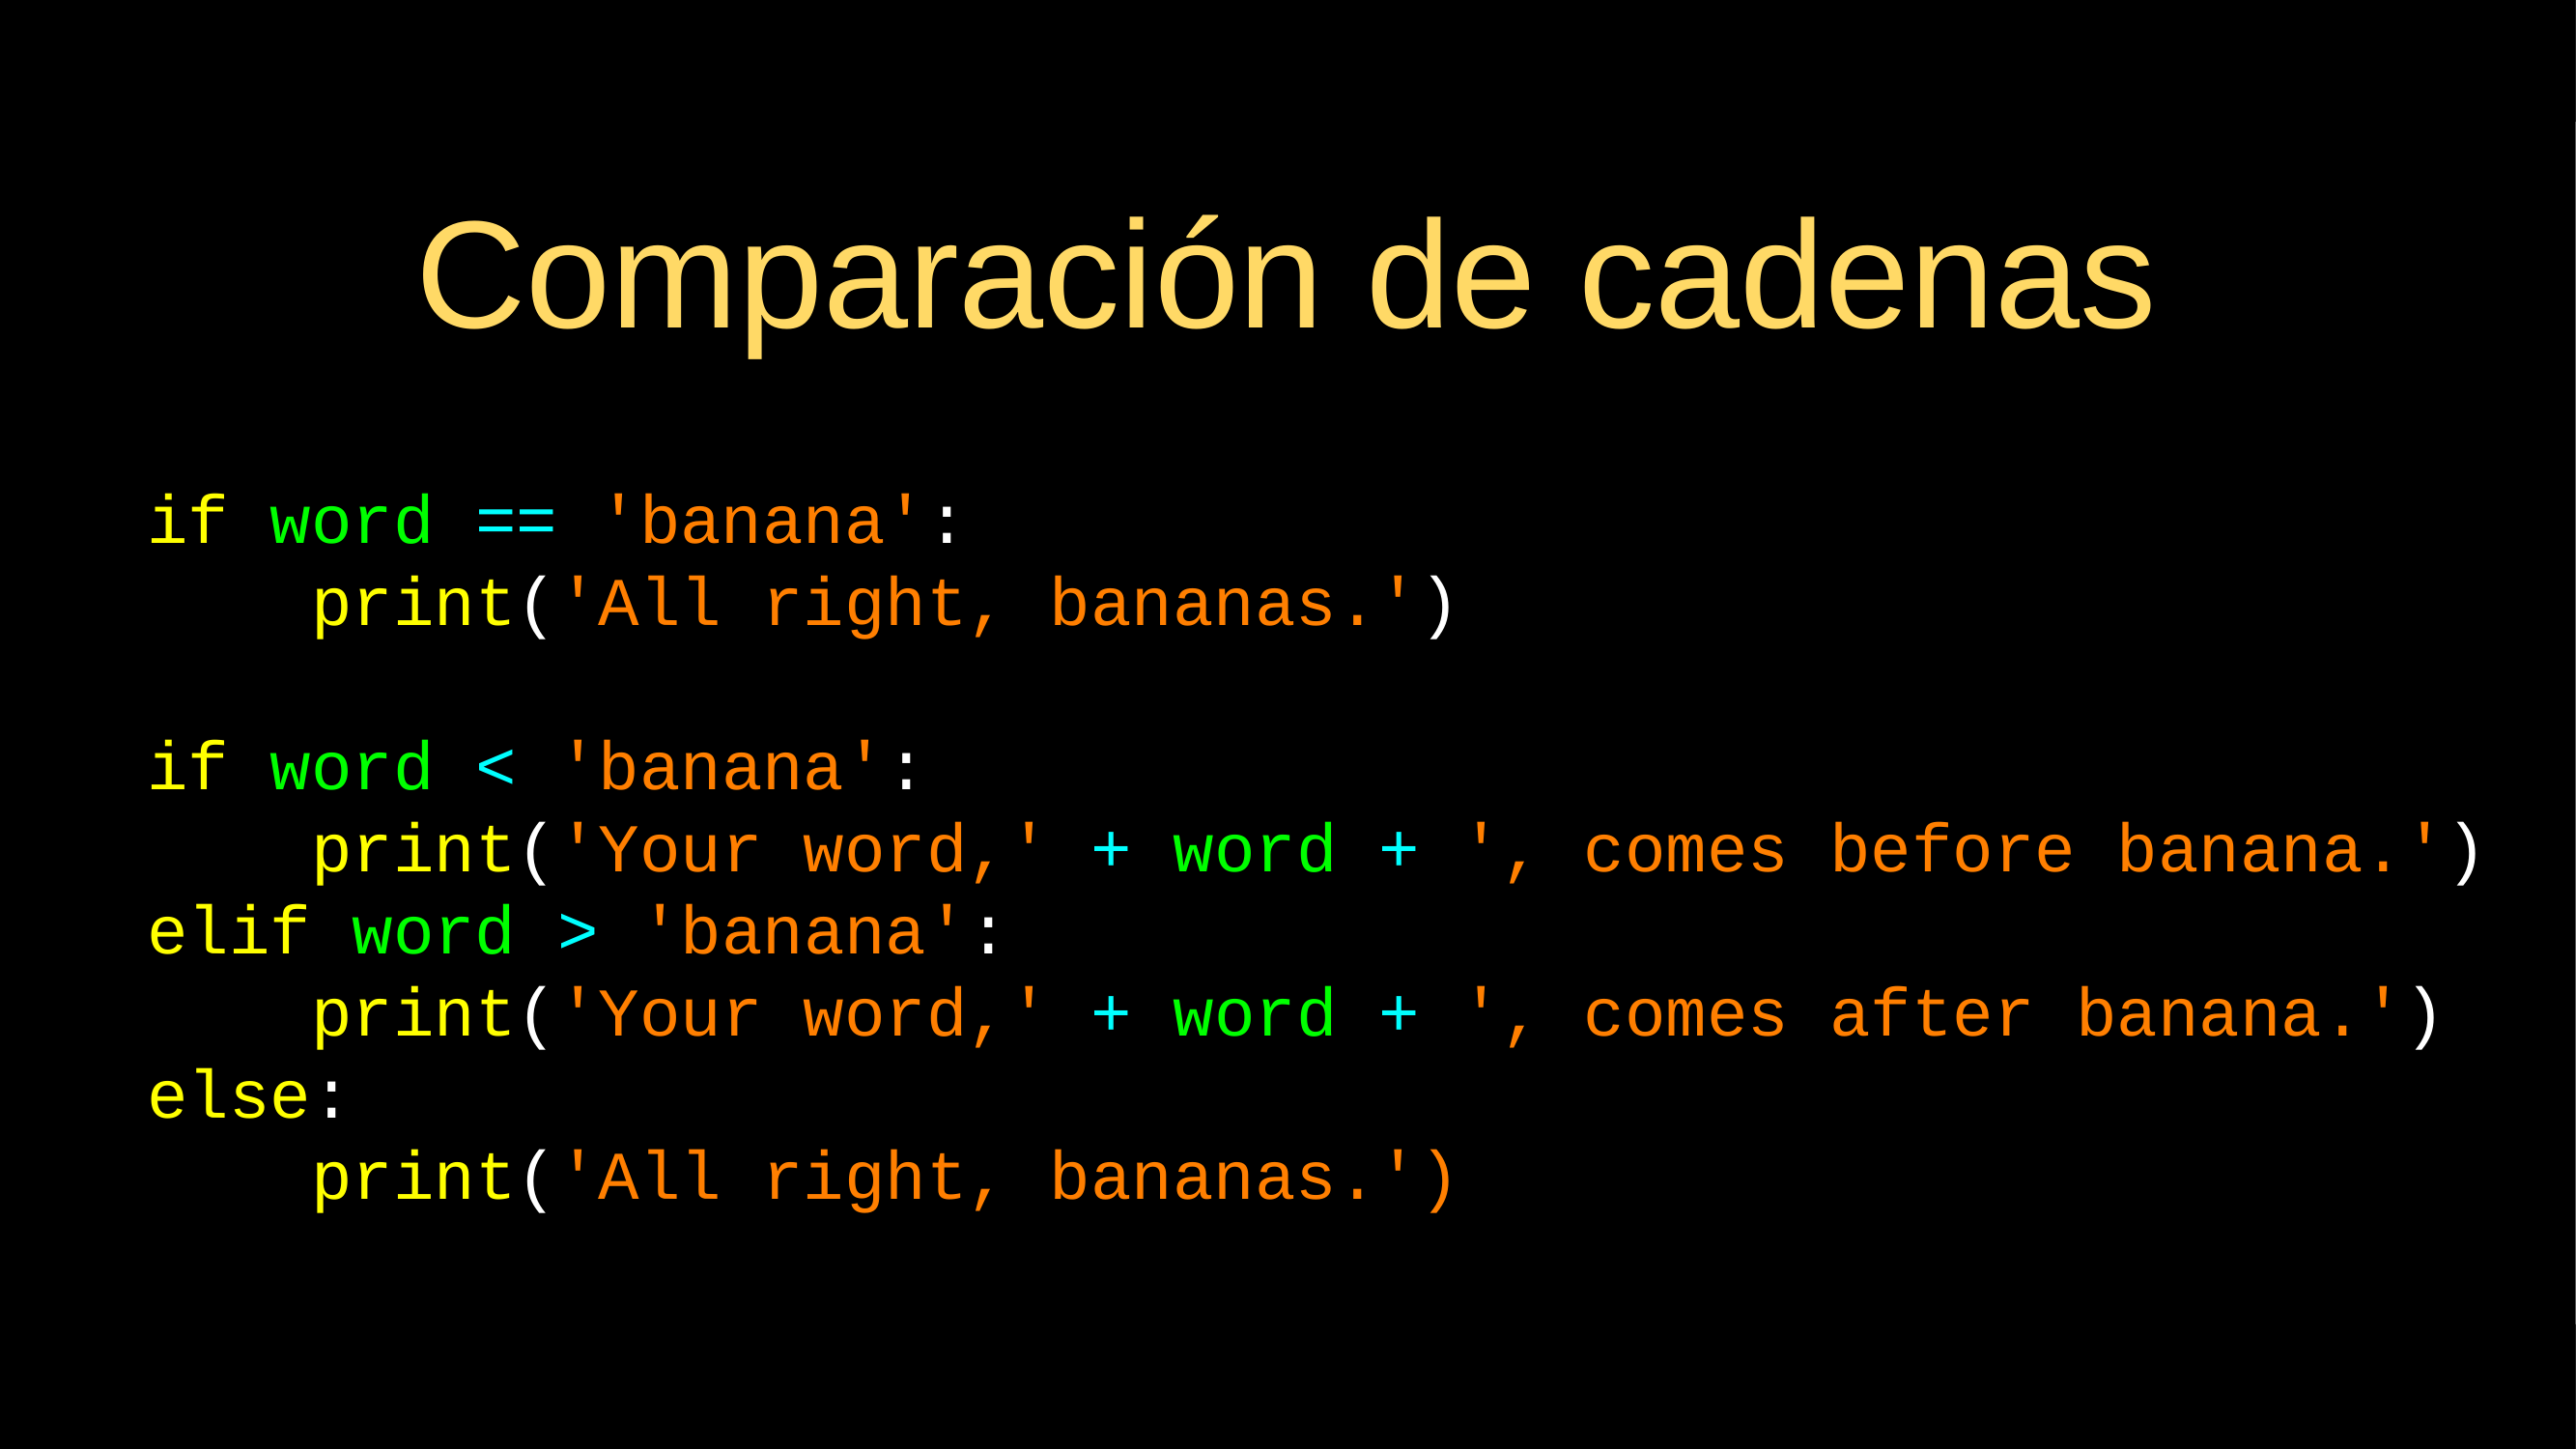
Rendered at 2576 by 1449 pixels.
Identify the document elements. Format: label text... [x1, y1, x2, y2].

title Comparación de cadenas [183, 131, 2391, 403]
text_box if word == 'banana': print('All right, bananas.') if word < 'banana': print('Your word,' + word + ', comes before banana.') elif word > 'banana': print('Your word,' + word + ', comes after banana.') else: print('All right, bananas.') [147, 422, 2576, 1266]
